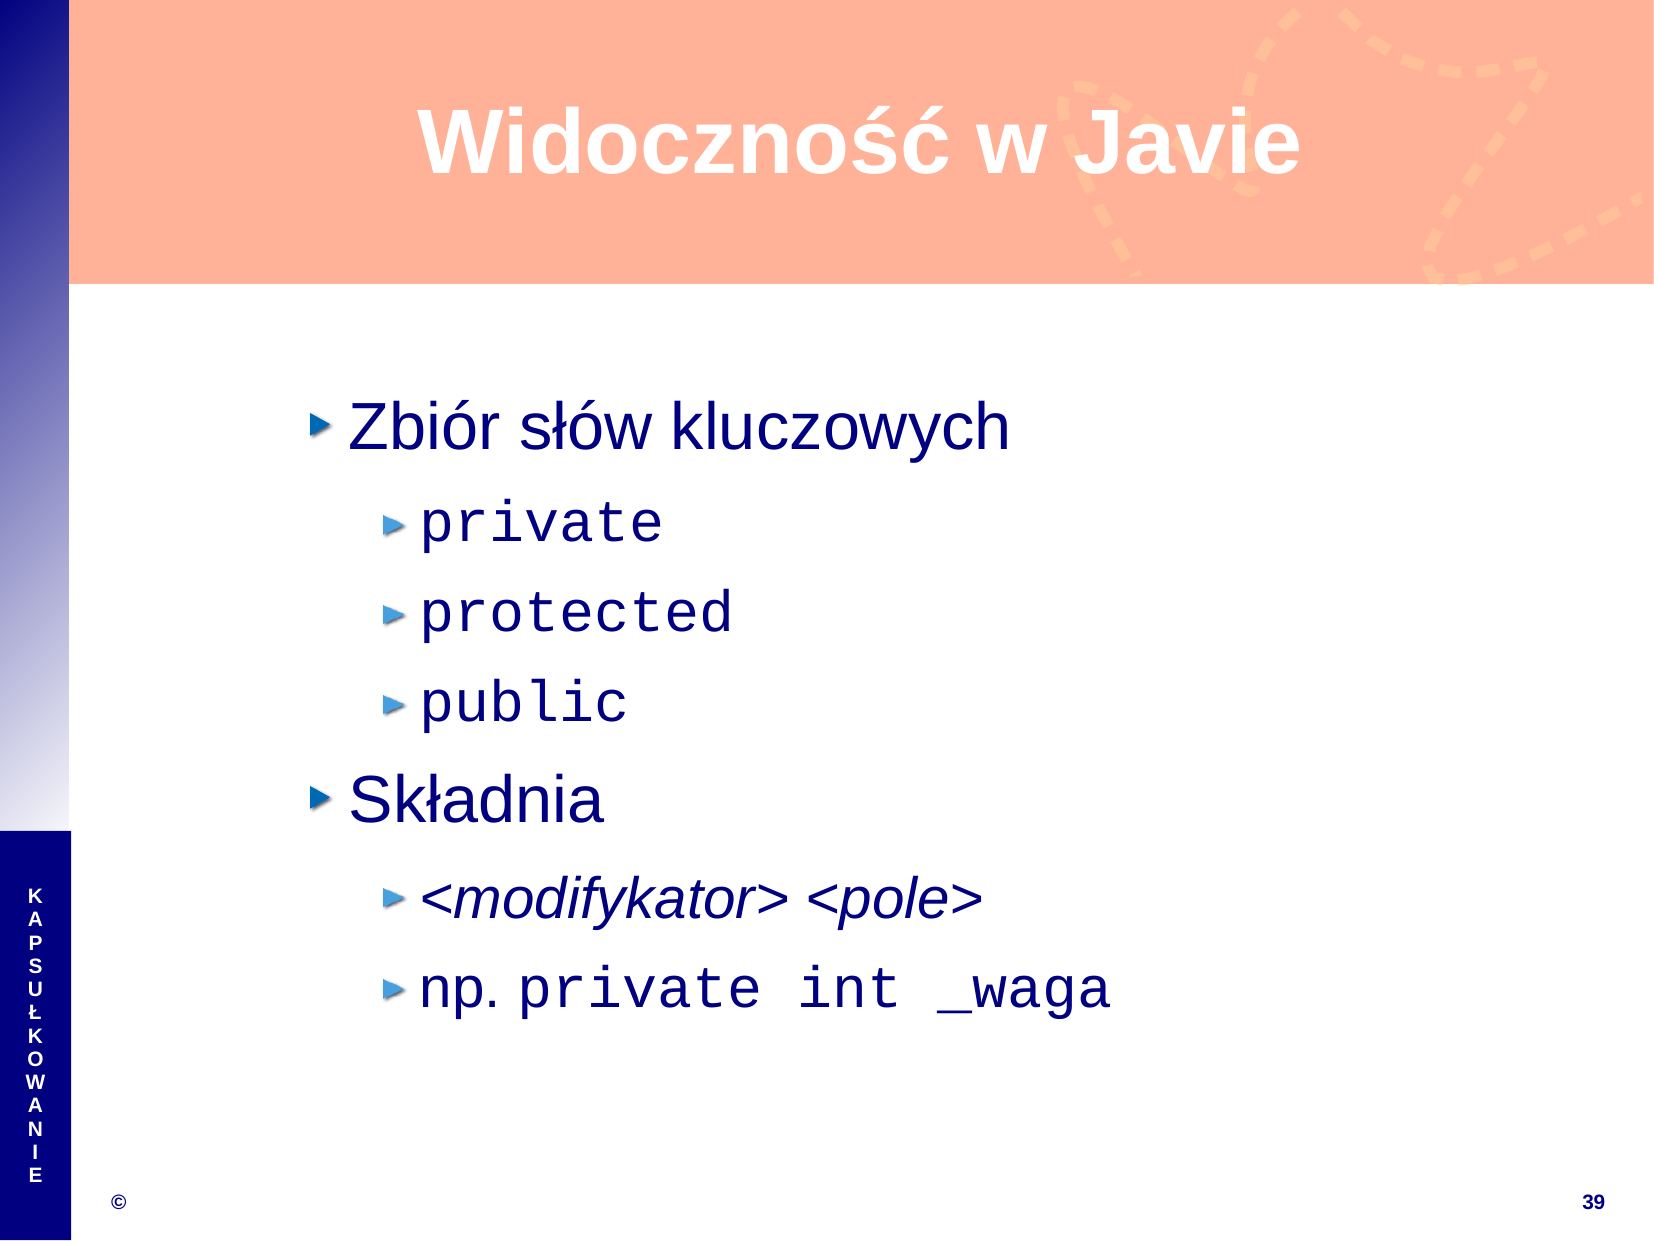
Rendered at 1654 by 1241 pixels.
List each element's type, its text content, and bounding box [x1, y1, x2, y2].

list Zbiór słów kluczowych private protected public Składnia <modifykator> <pole> np. private int _waga [278, 388, 1481, 1026]
title Widoczność w Javie [104, 37, 1617, 246]
text_box K A P S U Ł K O W A N I E [0, 830, 71, 1241]
